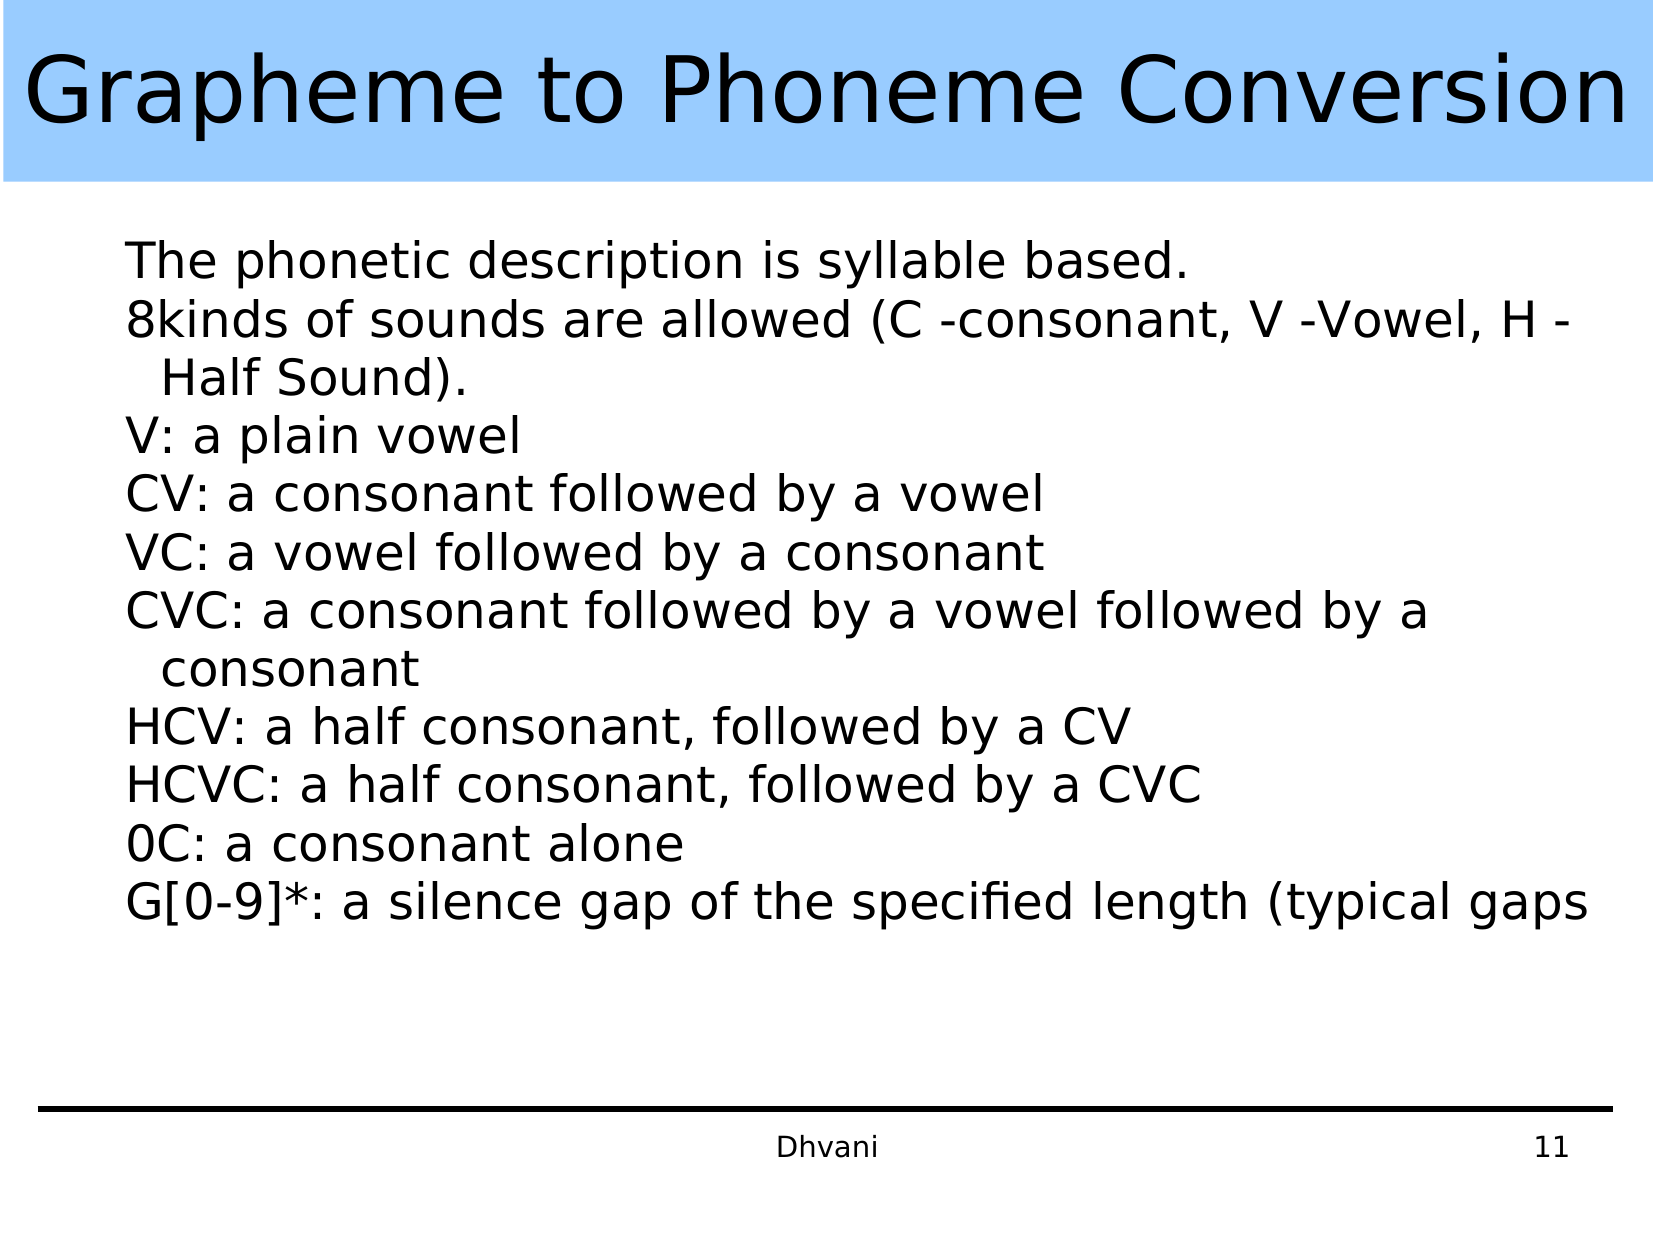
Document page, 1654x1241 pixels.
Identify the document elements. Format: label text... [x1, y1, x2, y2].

text_box The phonetic description is syllable based. 8kinds of sounds are allowed (C -consonant, V -Vowel, H -Half Sound). V: a plain vowel CV: a consonant followed by a vowel VC: a vowel followed by a consonant CVC: a consonant followed by a vowel followed by a consonant HCV: a half consonant, followed by a CV HCVC: a half consonant, followed by a CVC 0C: a consonant alone G[0-9]*: a silence gap of the specified length (typical gaps [75, 225, 1613, 997]
title Grapheme to Phoneme Conversion [3, 0, 1653, 182]
